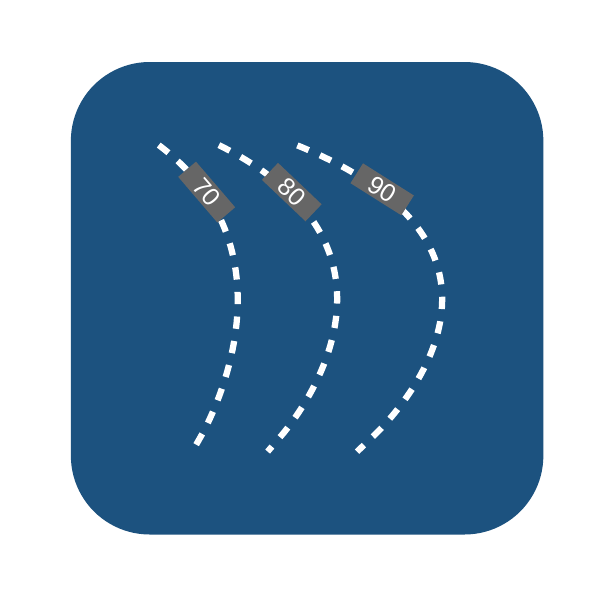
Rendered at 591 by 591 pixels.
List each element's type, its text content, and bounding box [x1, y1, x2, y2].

text_box [70, 62, 544, 535]
text_box 80 [261, 162, 322, 222]
text_box 70 [178, 161, 236, 223]
text_box 90 [350, 163, 414, 216]
